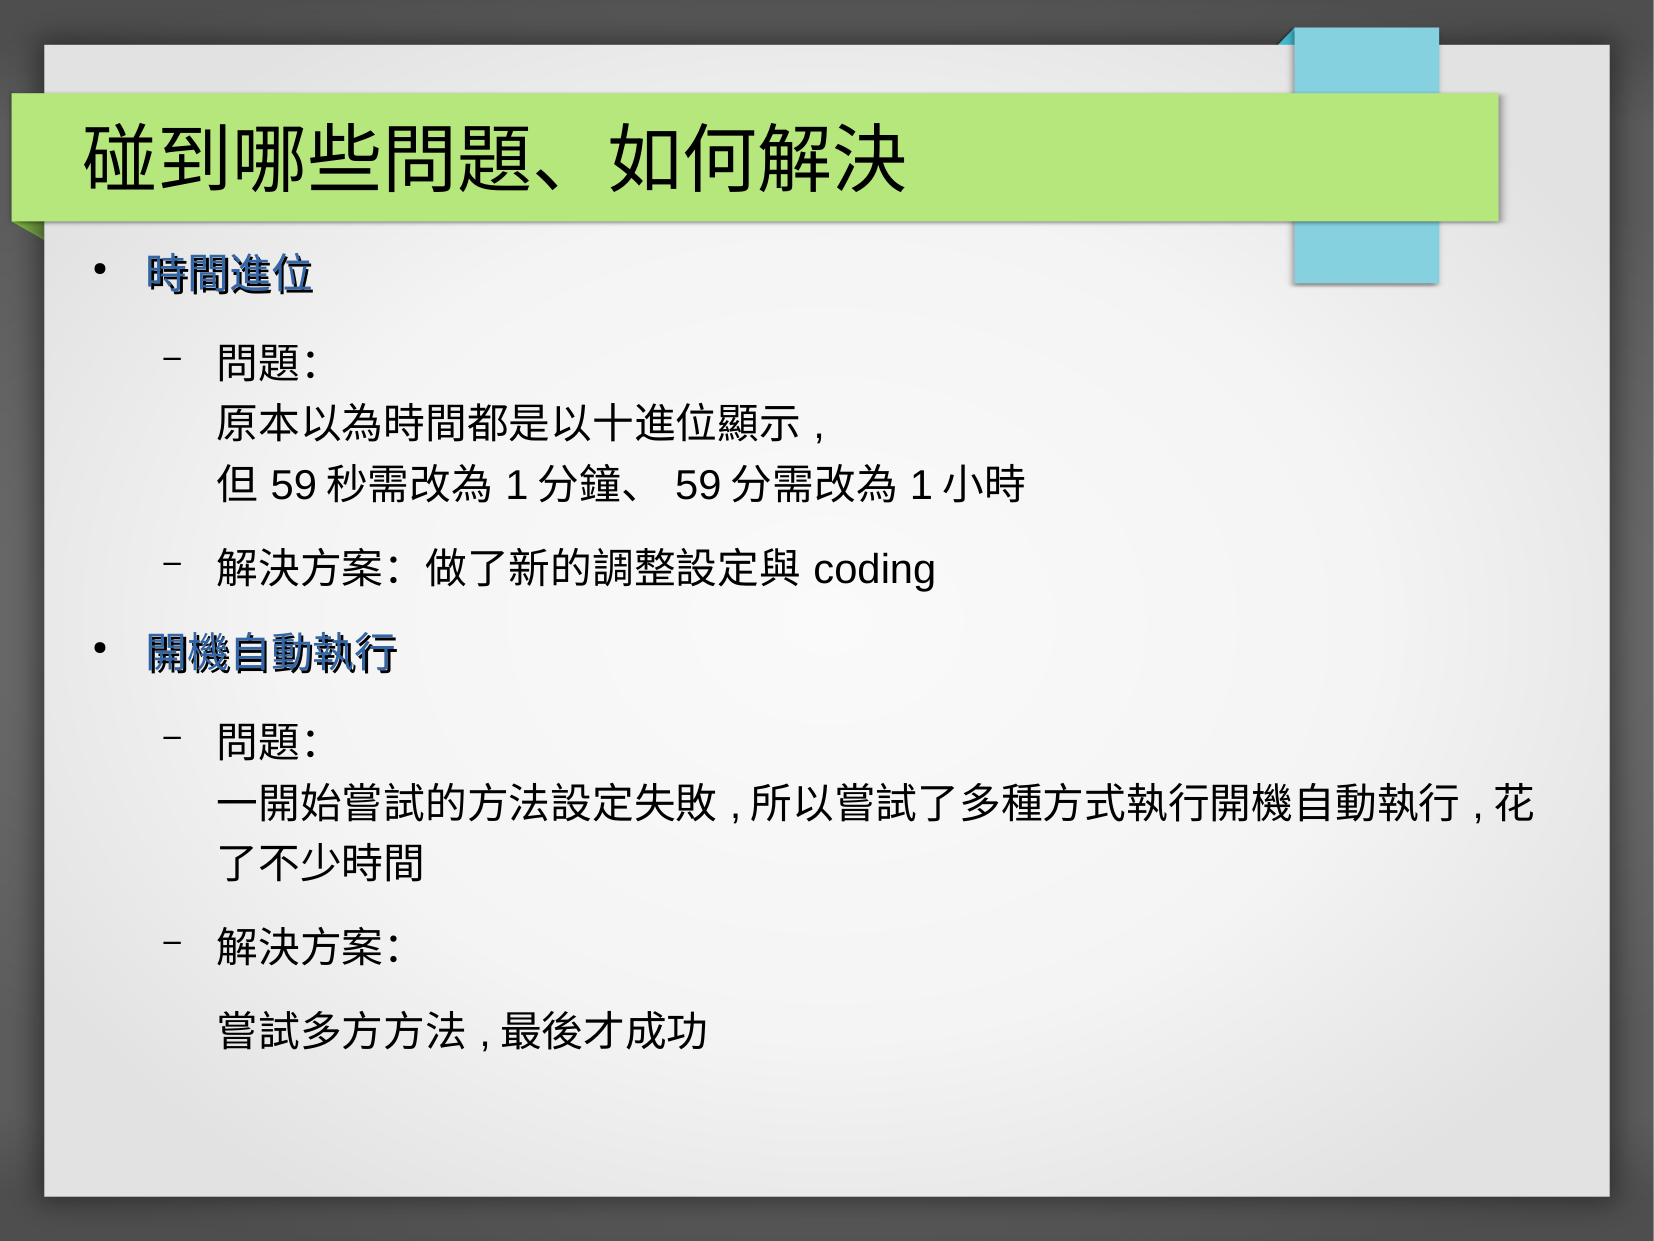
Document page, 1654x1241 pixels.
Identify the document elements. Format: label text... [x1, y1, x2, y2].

title 碰到哪些問題、如何解決 [82, 94, 1264, 213]
list 時間進位 問題： 原本以為時間都是以十進位顯示, 但59秒需改為1分鐘、59分需改為1小時 解決方案：做了新的調整設定與coding 開機自動執行 問題： 一開始嘗試的方法設定失敗,所以嘗試了多種方式執行開機自動執行,花了不少時間 解決方案： 嘗試多方方法,最後才成功 [75, 240, 1564, 1130]
picture [0, 0, 1654, 1241]
